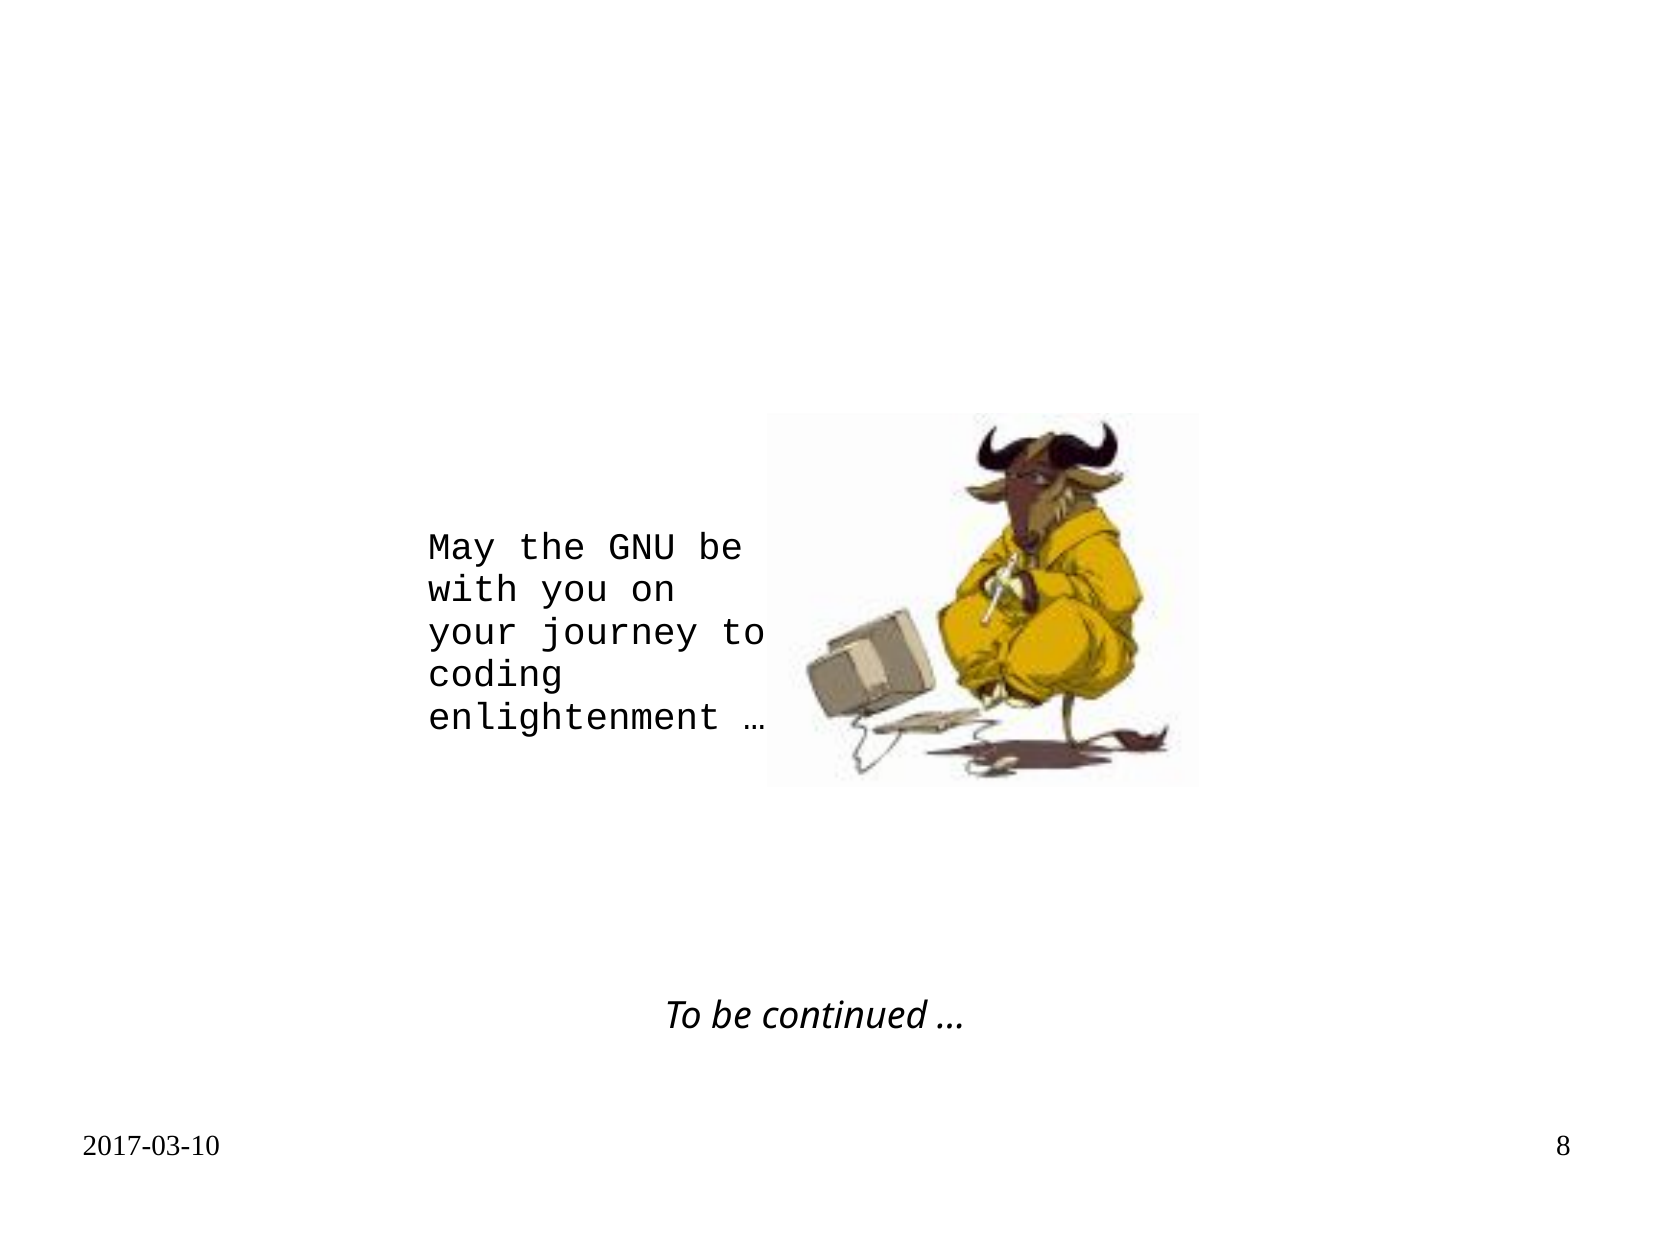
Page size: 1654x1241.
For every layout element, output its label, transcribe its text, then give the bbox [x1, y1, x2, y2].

text_box To be continued … [649, 981, 1026, 1040]
text_box May the GNU be with you on your journey to coding enlightenment … [413, 520, 798, 785]
picture [767, 413, 1199, 787]
